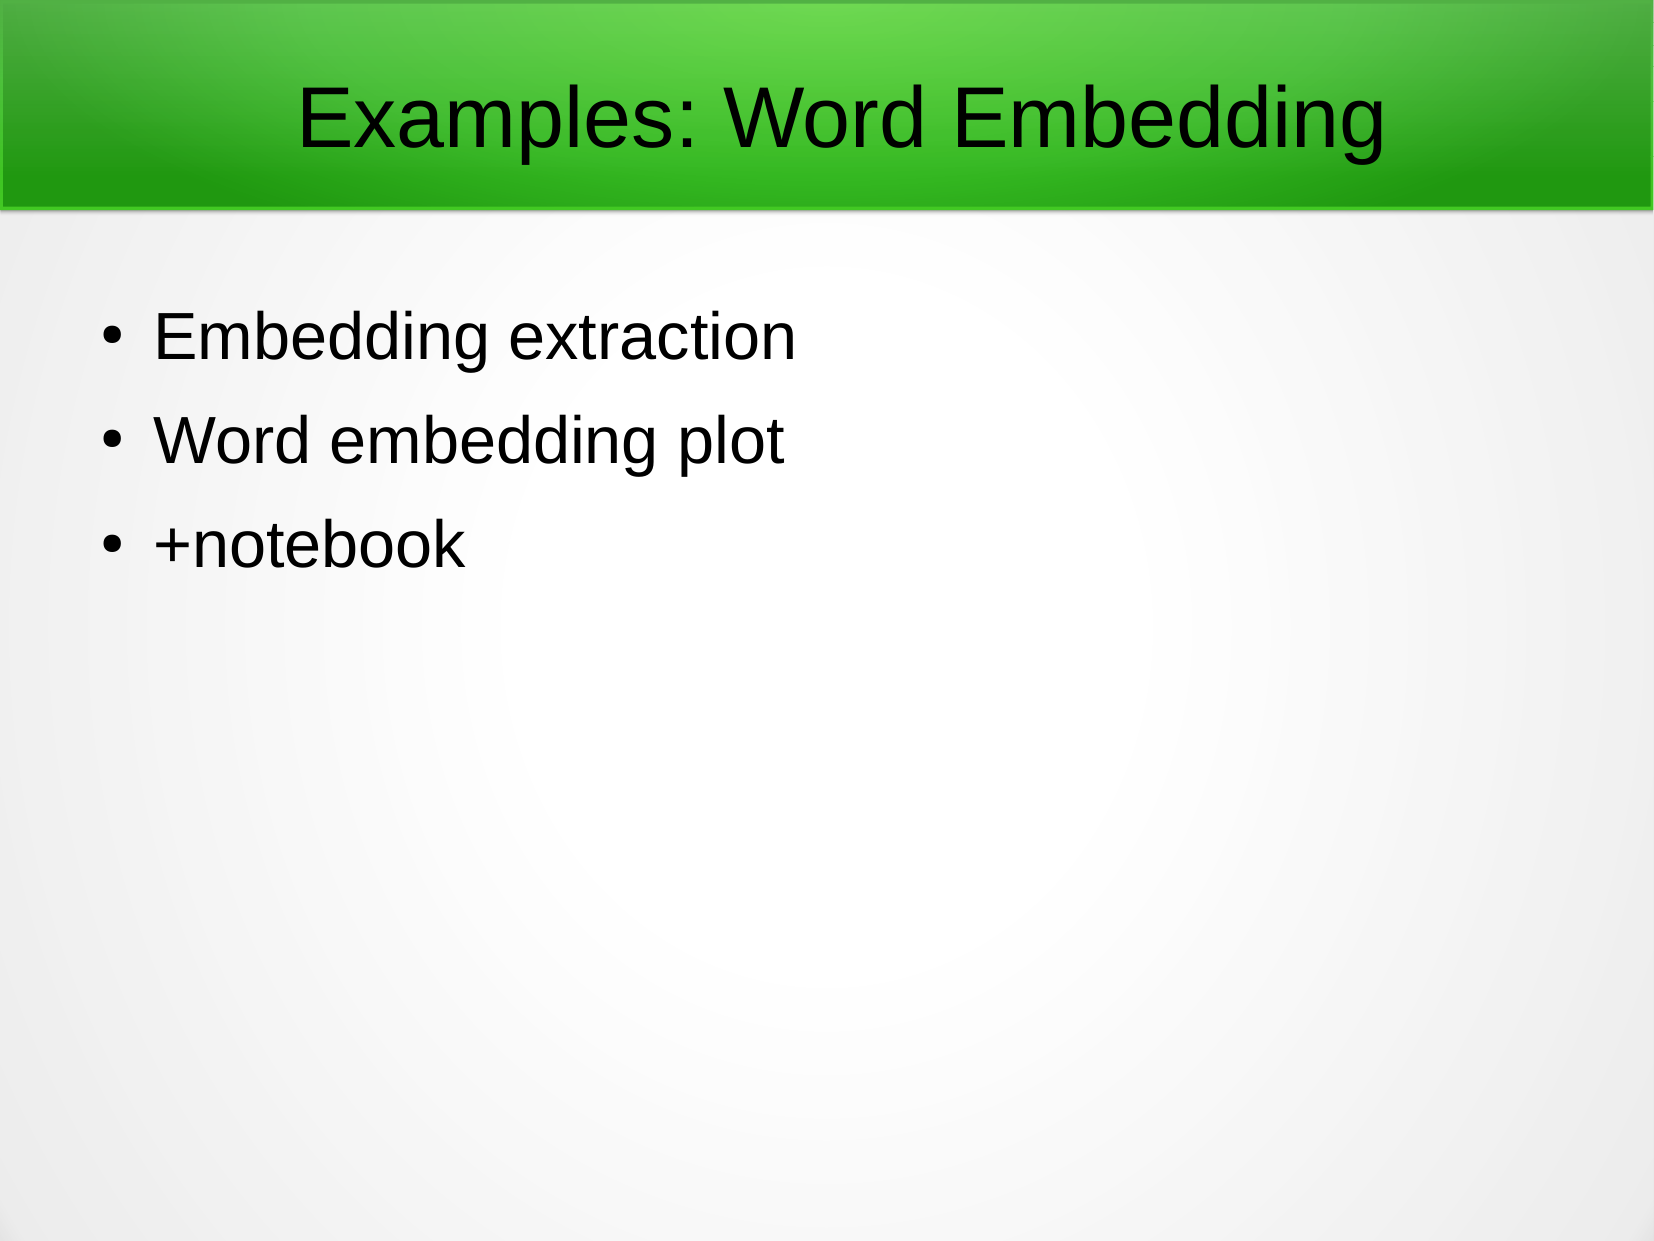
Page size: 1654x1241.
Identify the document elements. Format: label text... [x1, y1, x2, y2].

list Embedding extraction Word embedding plot +notebook [82, 299, 1571, 1019]
title Examples: Word Embedding [82, 47, 1571, 189]
